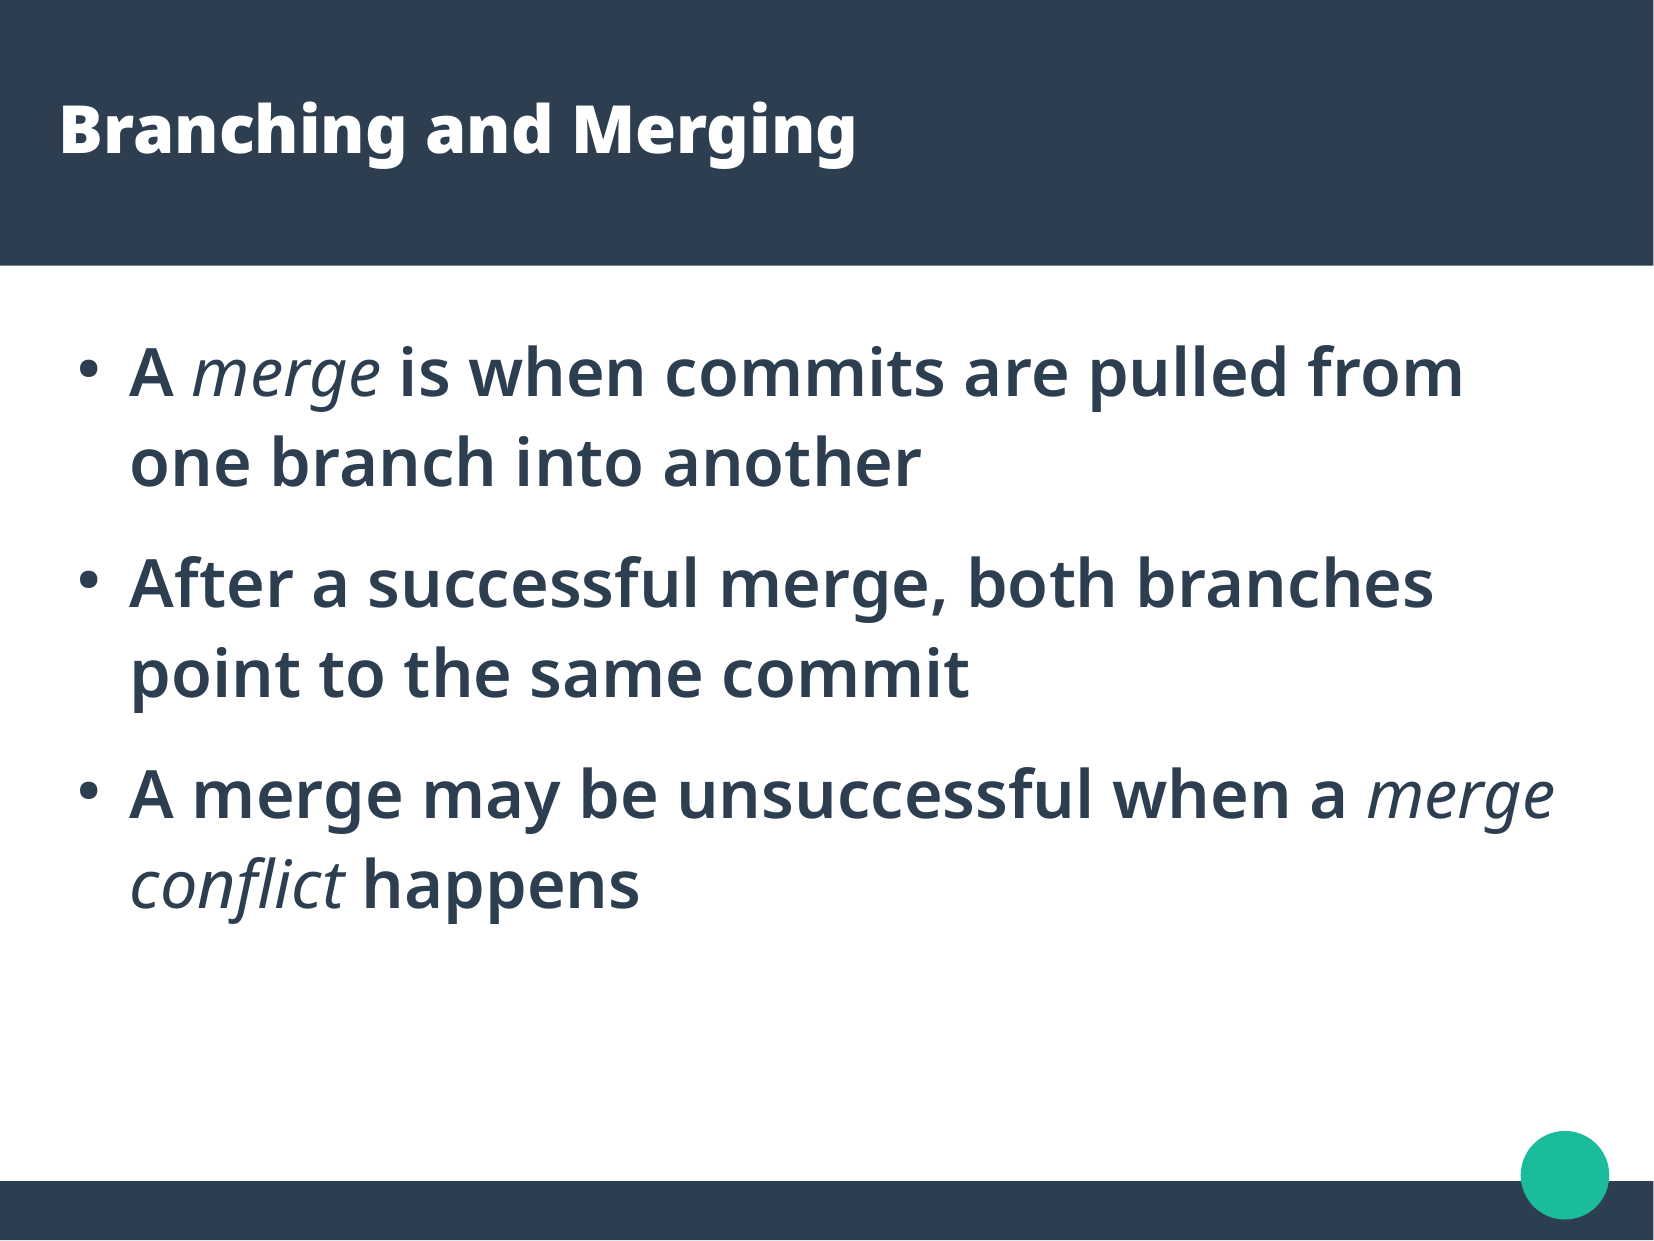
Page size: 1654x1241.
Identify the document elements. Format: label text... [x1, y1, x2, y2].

list A merge is when commits are pulled from one branch into another After a successful merge, both branches point to the same commit A merge may be unsuccessful when a merge conflict happens [59, 324, 1595, 1152]
title Branching and Merging [59, 49, 1595, 207]
